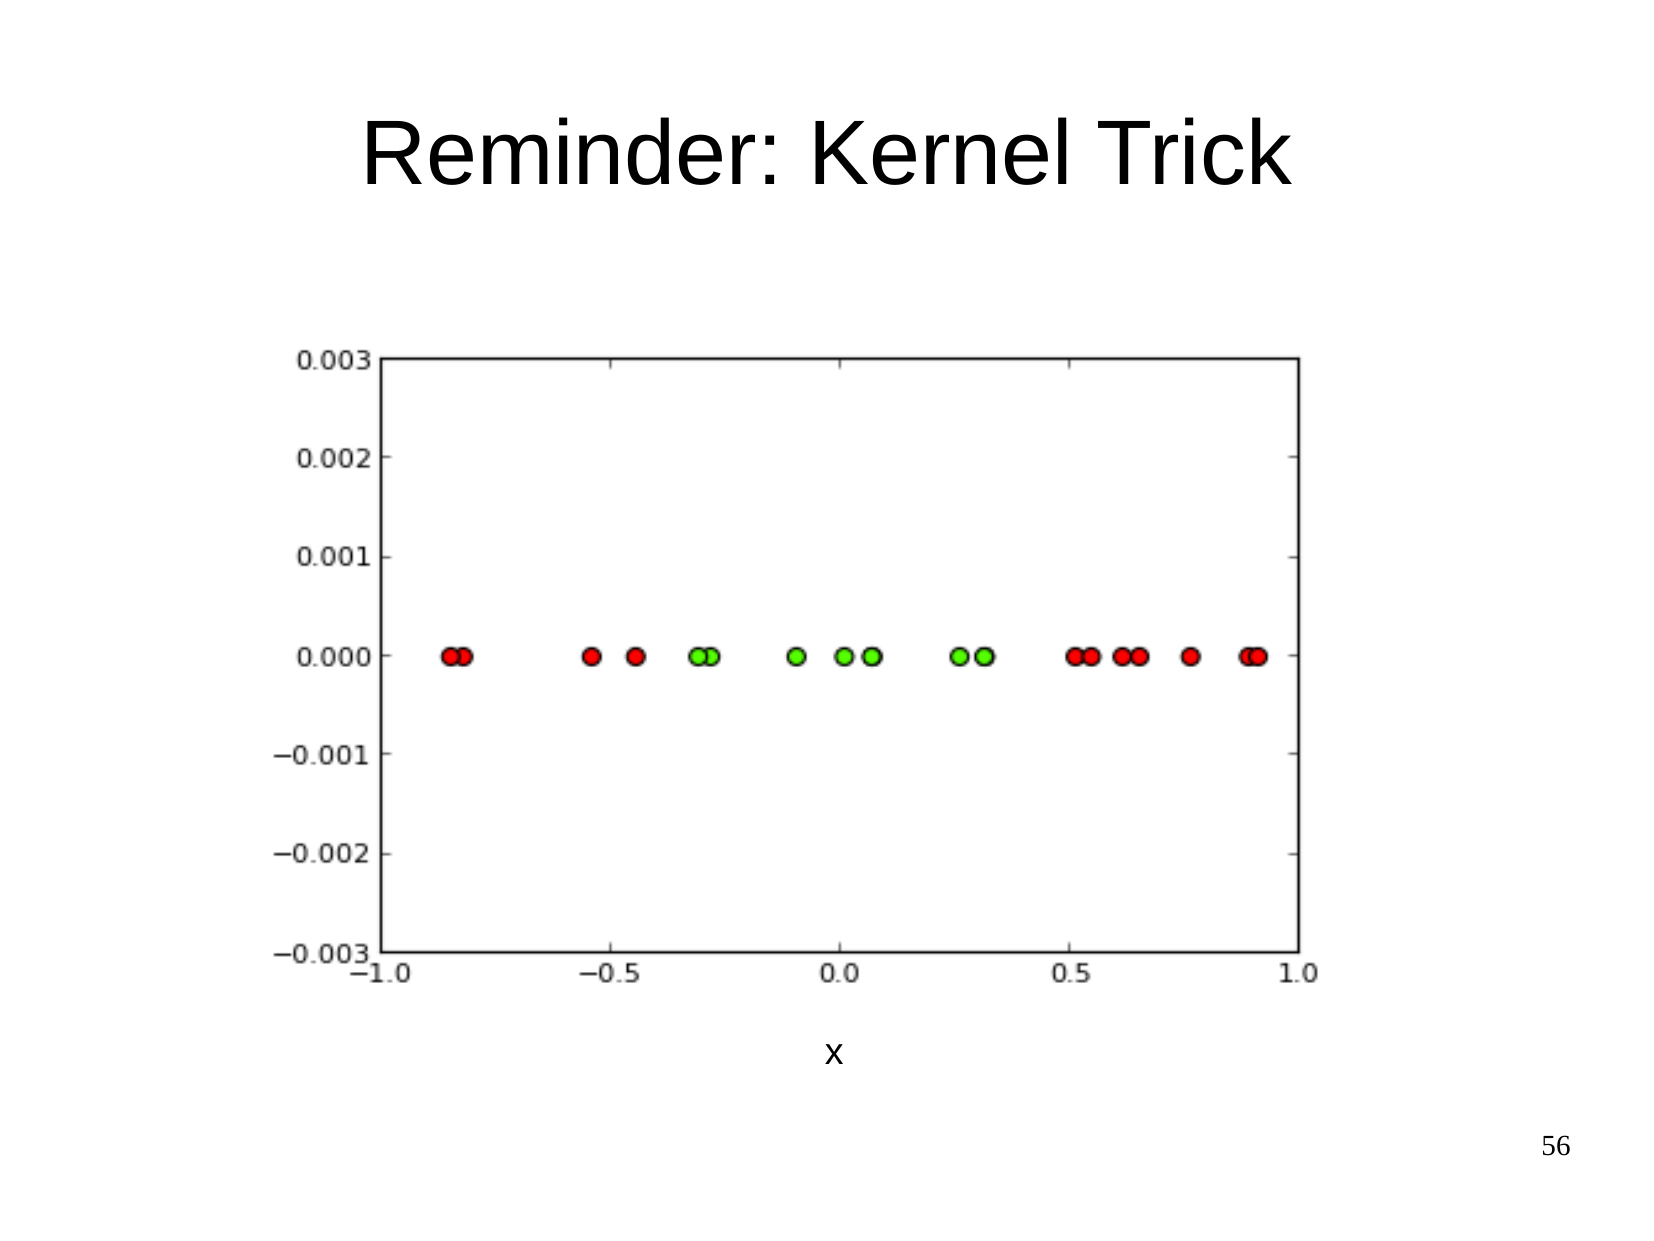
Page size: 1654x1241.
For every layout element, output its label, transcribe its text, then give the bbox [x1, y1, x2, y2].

text_box x [810, 1023, 931, 1081]
picture [235, 284, 1419, 1051]
title Reminder: Kernel Trick [82, 49, 1571, 257]
